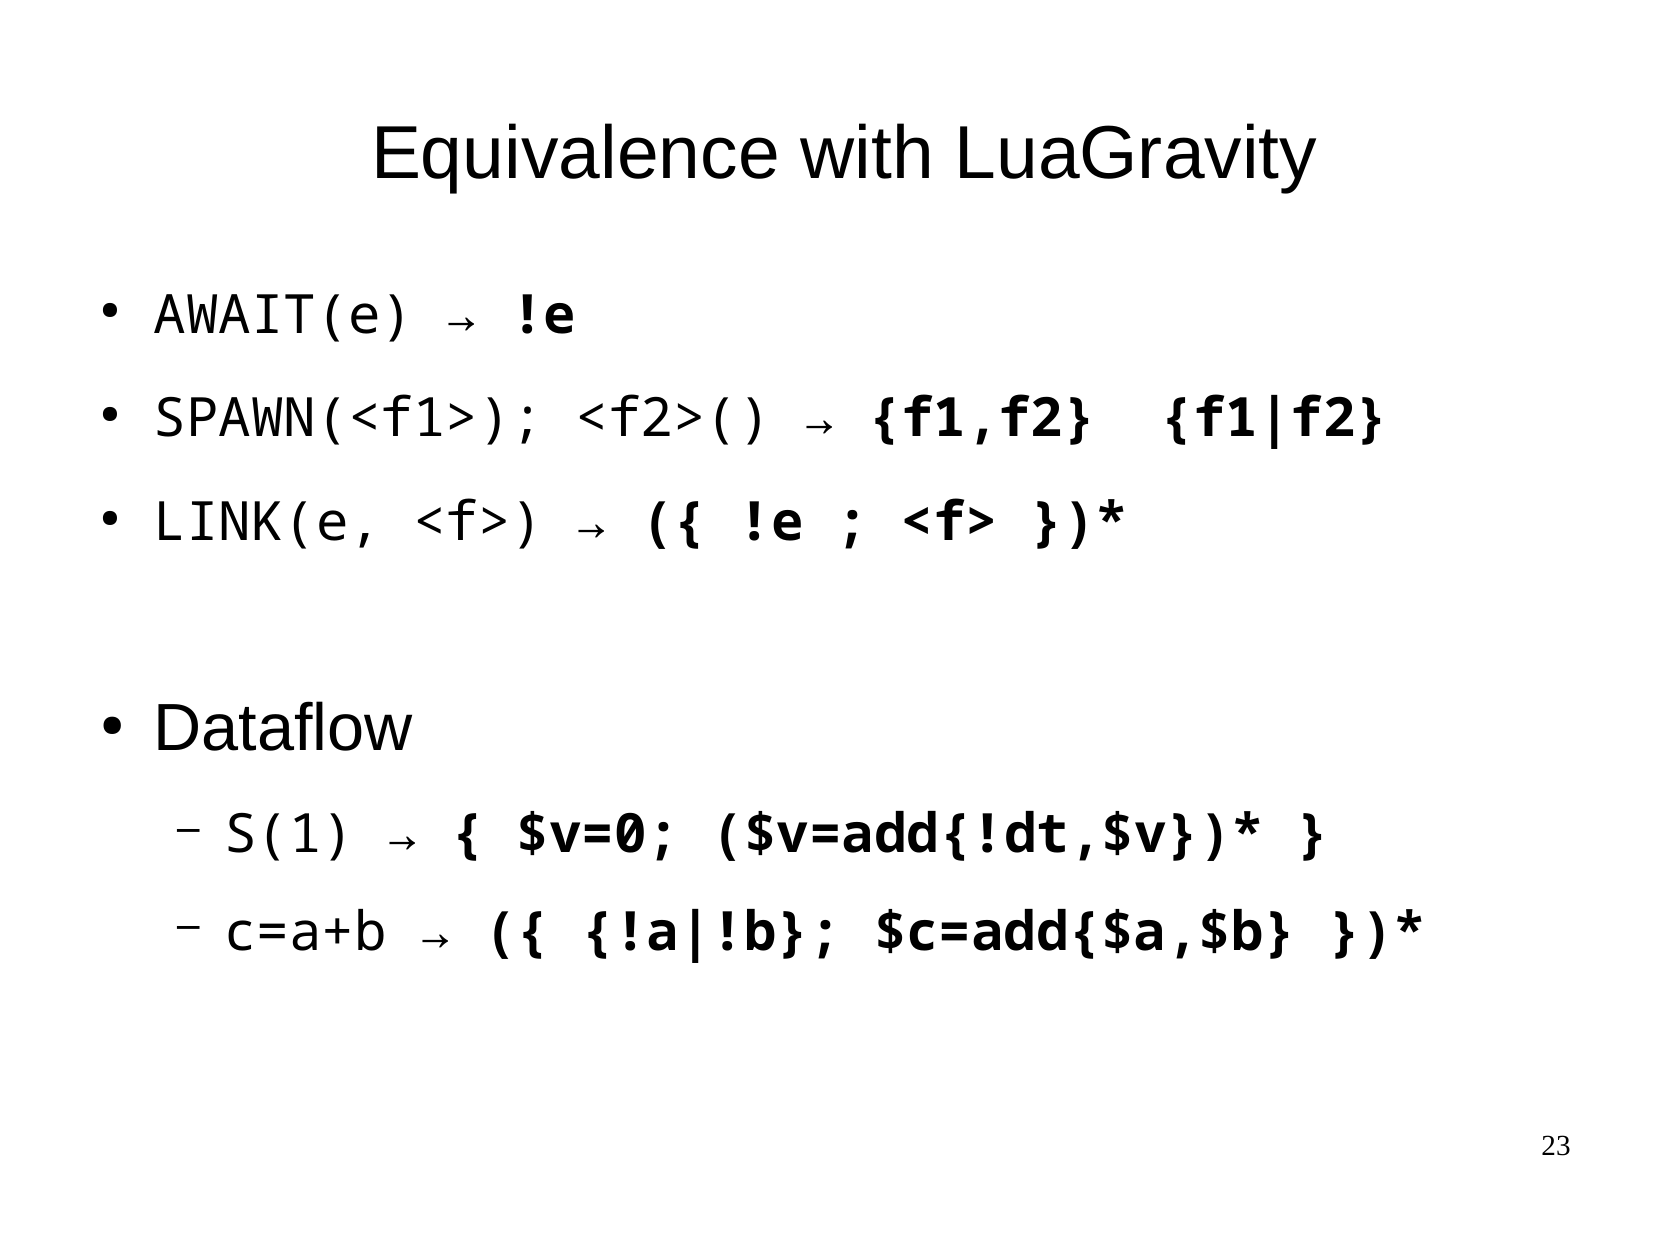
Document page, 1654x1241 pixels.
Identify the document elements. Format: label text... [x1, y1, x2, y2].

title Equivalence with LuaGravity [82, 49, 1571, 257]
list AWAIT(e) → !e SPAWN(<f1>); <f2>() → {f1,f2} {f1|f2} LINK(e, <f>) → ({ !e ; <f> })* Dataflow S(1) → { $v=0; ($v=add{!dt,$v})* } c=a+b → ({ {!a|!b}; $c=add{$a,$b} })* [82, 275, 1571, 1094]
